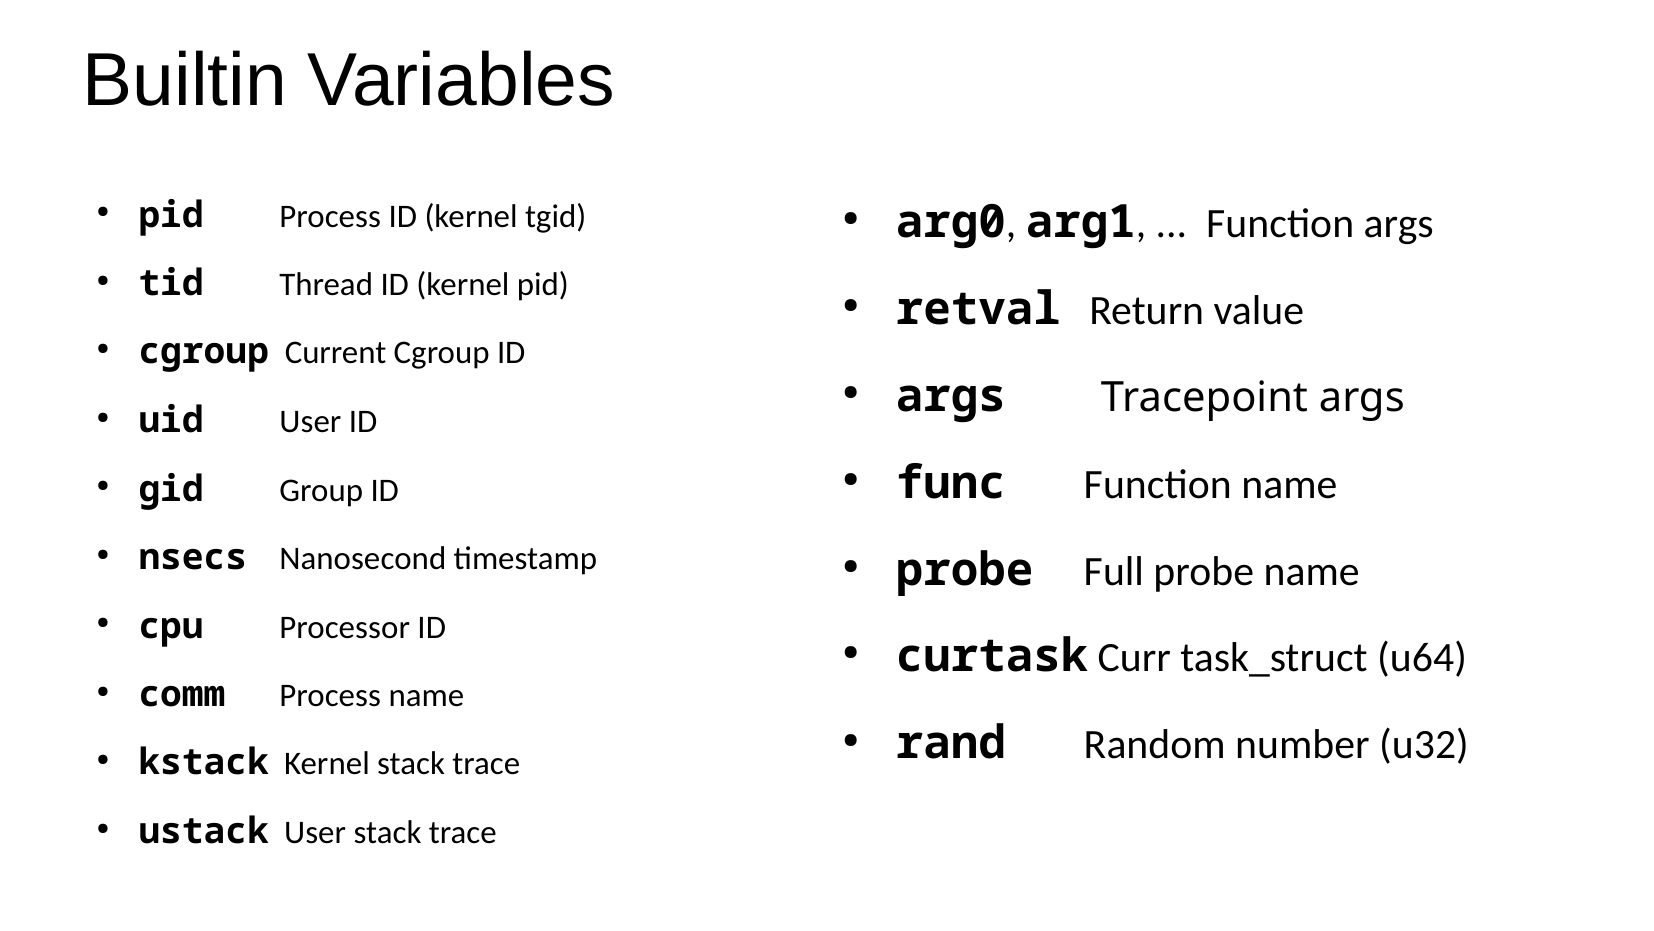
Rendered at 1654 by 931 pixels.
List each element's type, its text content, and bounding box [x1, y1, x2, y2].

list pid Process ID (kernel tgid) tid Thread ID (kernel pid) cgroup Current Cgroup ID uid User ID gid Group ID nsecs Nanosecond timestamp cpu Processor ID comm Process name kstack Kernel stack trace ustack User stack trace [82, 188, 809, 856]
list arg0, arg1, ... Function args retval Return value args Tracepoint args func Function name probe Full probe name curtask Curr task_struct (u64) rand Random number (u32) [825, 188, 1606, 827]
title Builtin Variables [82, 20, 1571, 139]
